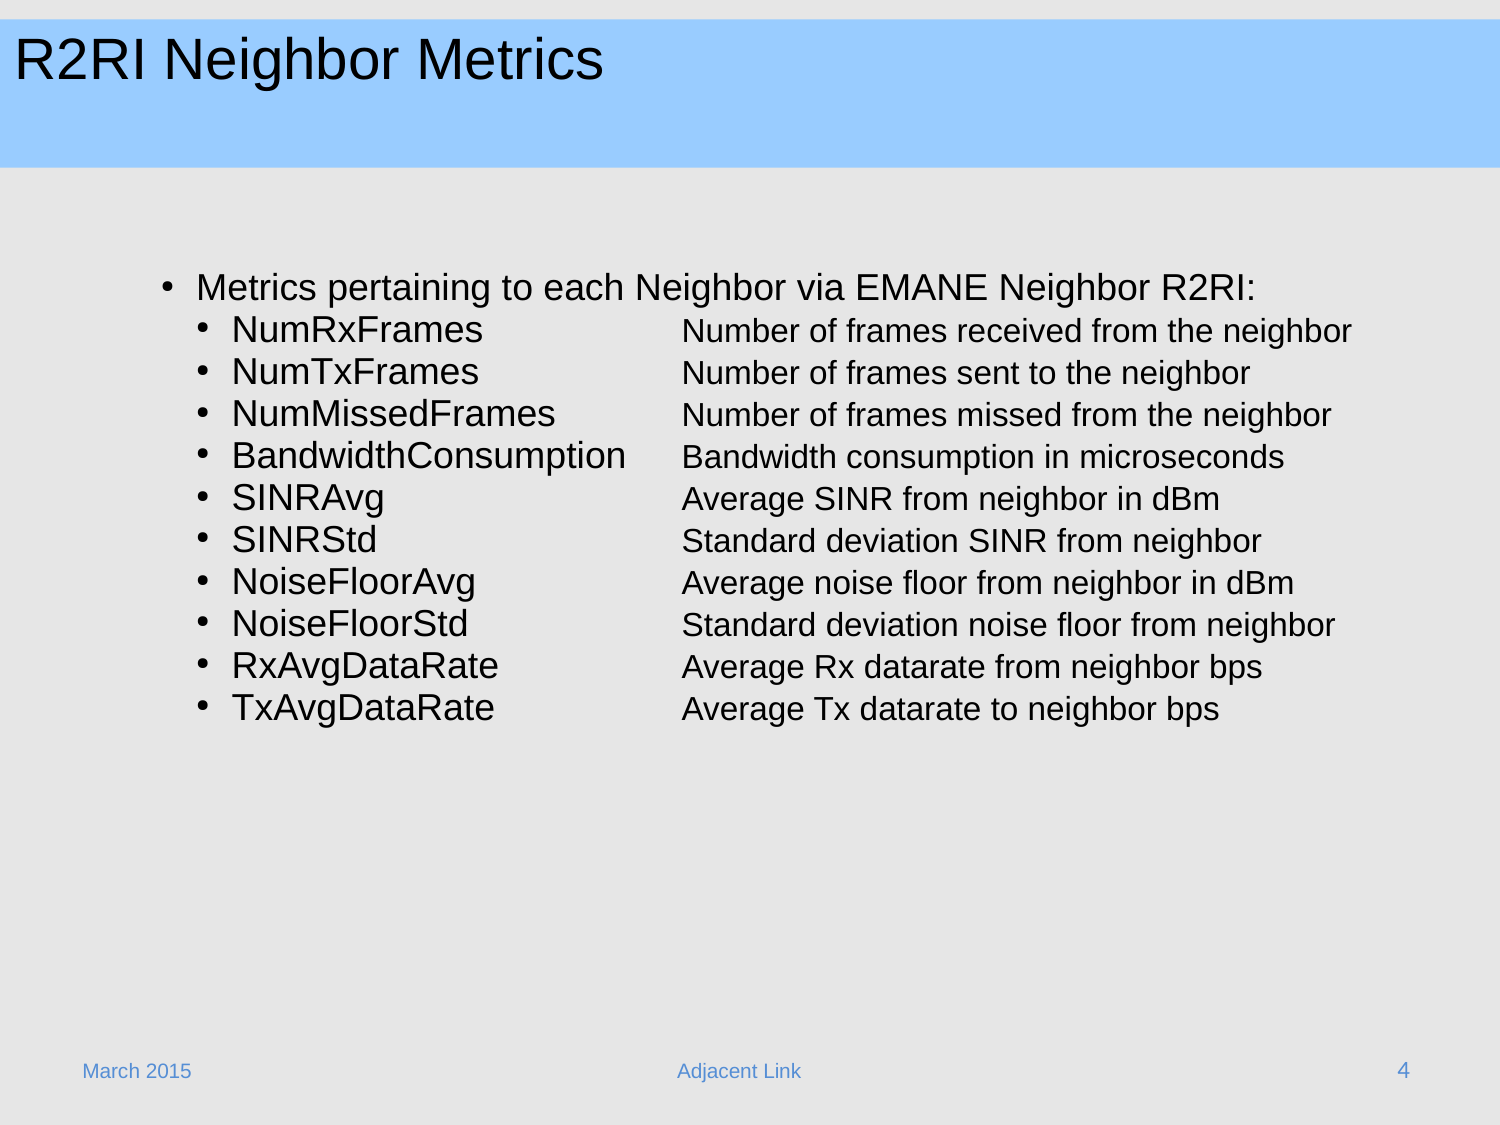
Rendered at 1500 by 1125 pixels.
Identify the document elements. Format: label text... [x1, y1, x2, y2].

text_box Metrics pertaining to each Neighbor via EMANE Neighbor R2RI: NumRxFrames Number of frames received from the neighbor NumTxFrames Number of frames sent to the neighbor NumMissedFrames Number of frames missed from the neighbor BandwidthConsumption Bandwidth consumption in microseconds SINRAvg Average SINR from neighbor in dBm SINRStd Standard deviation SINR from neighbor NoiseFloorAvg Average noise floor from neighbor in dBm NoiseFloorStd Standard deviation noise floor from neighbor RxAvgDataRate Average Rx datarate from neighbor bps TxAvgDataRate Average Tx datarate to neighbor bps [145, 258, 1396, 931]
text_box R2RI Neighbor Metrics [0, 19, 1500, 168]
